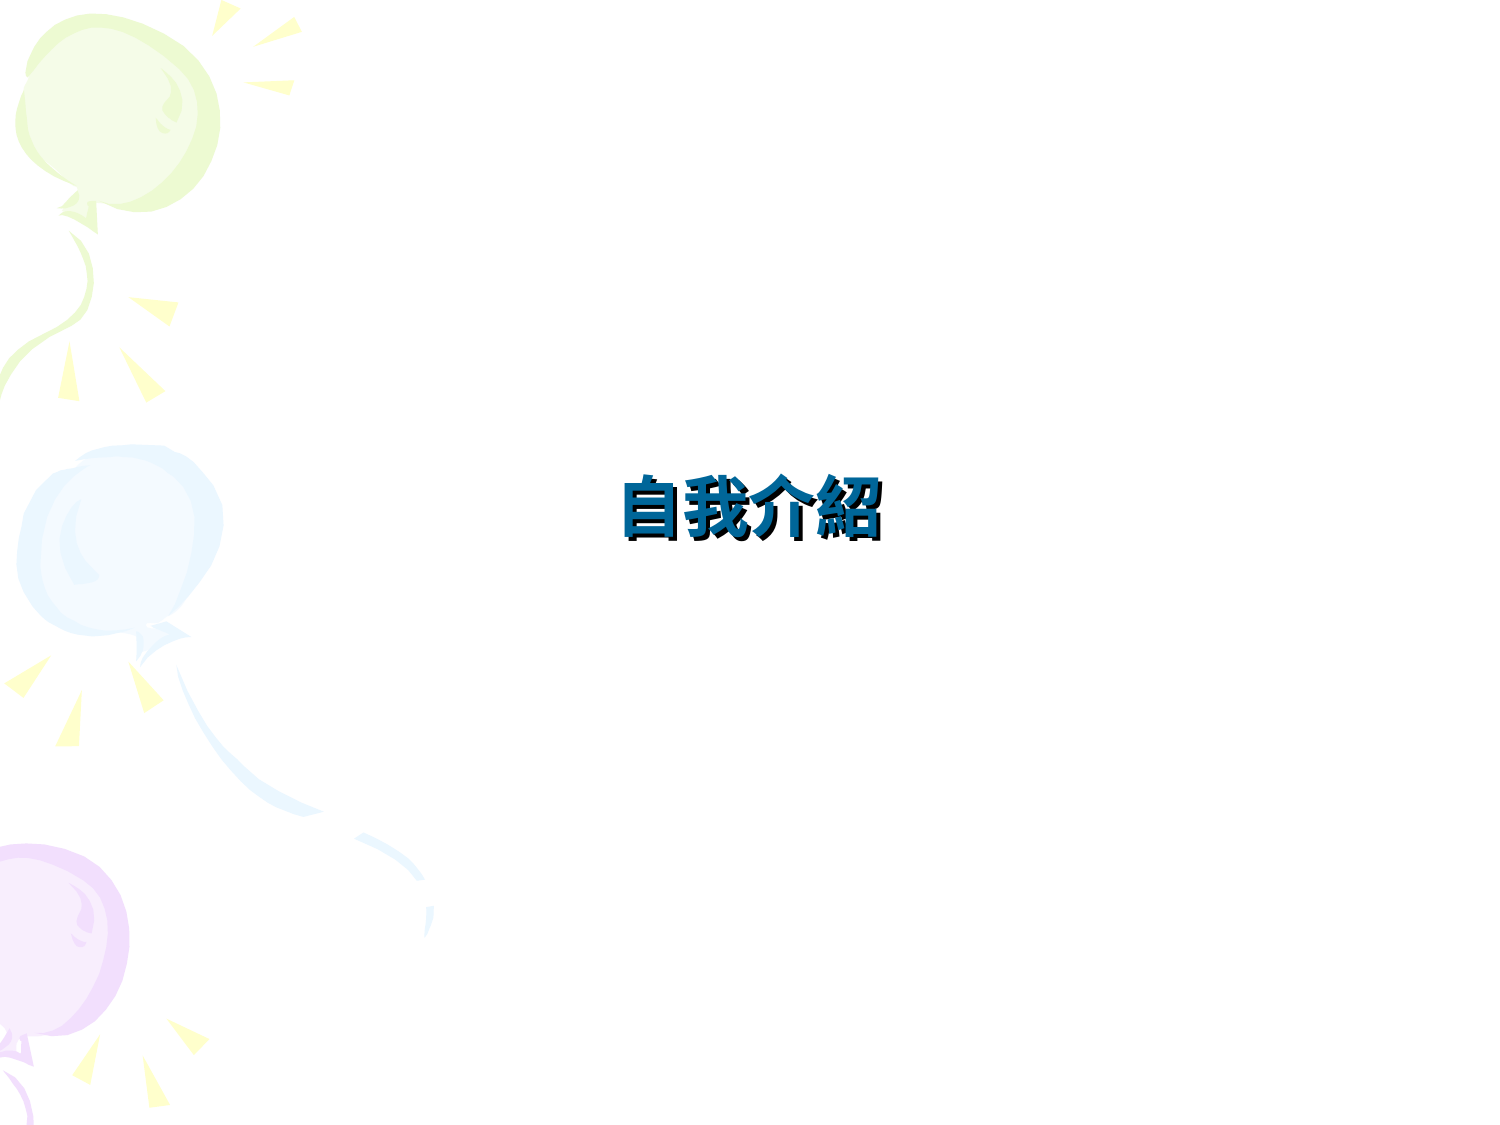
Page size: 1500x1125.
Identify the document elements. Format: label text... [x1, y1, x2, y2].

subtitle 自我介紹 [72, 16, 1426, 994]
